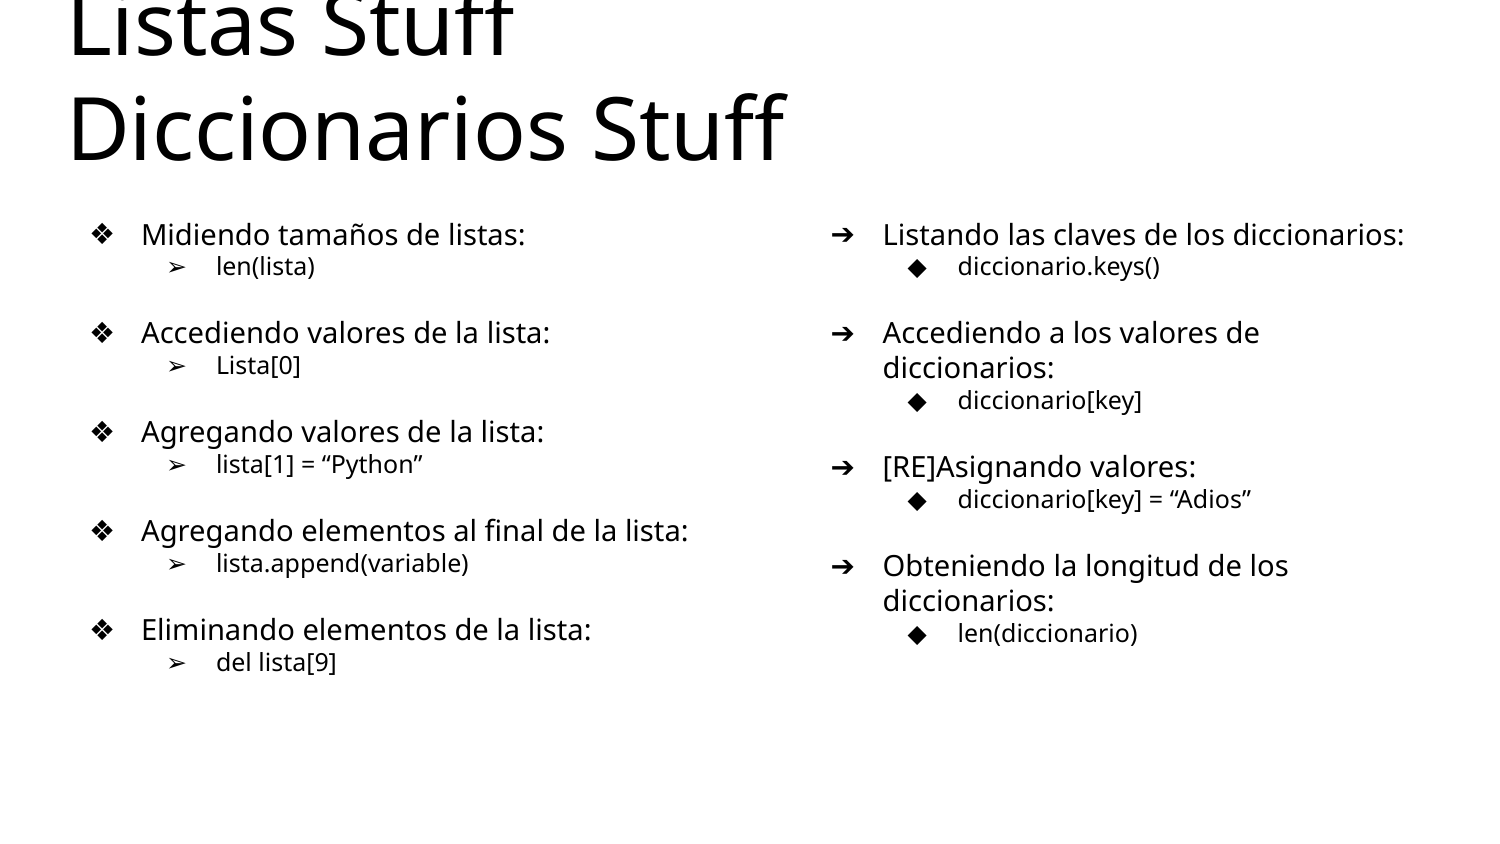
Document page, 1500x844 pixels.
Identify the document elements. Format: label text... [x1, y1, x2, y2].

list Midiendo tamaños de listas: len(lista) Accediendo valores de la lista: Lista[0] Agregando valores de la lista: lista[1] = “Python” Agregando elementos al final de la lista: lista.append(variable) Eliminando elementos de la lista: del lista[9] [51, 200, 708, 752]
title Listas Stuff Diccionarios Stuff [51, 51, 1460, 193]
list Listando las claves de los diccionarios: diccionario.keys() Accediendo a los valores de diccionarios: diccionario[key] [RE]Asignando valores: diccionario[key] = “Adios” Obteniendo la longitud de los diccionarios: len(diccionario) [792, 200, 1449, 752]
